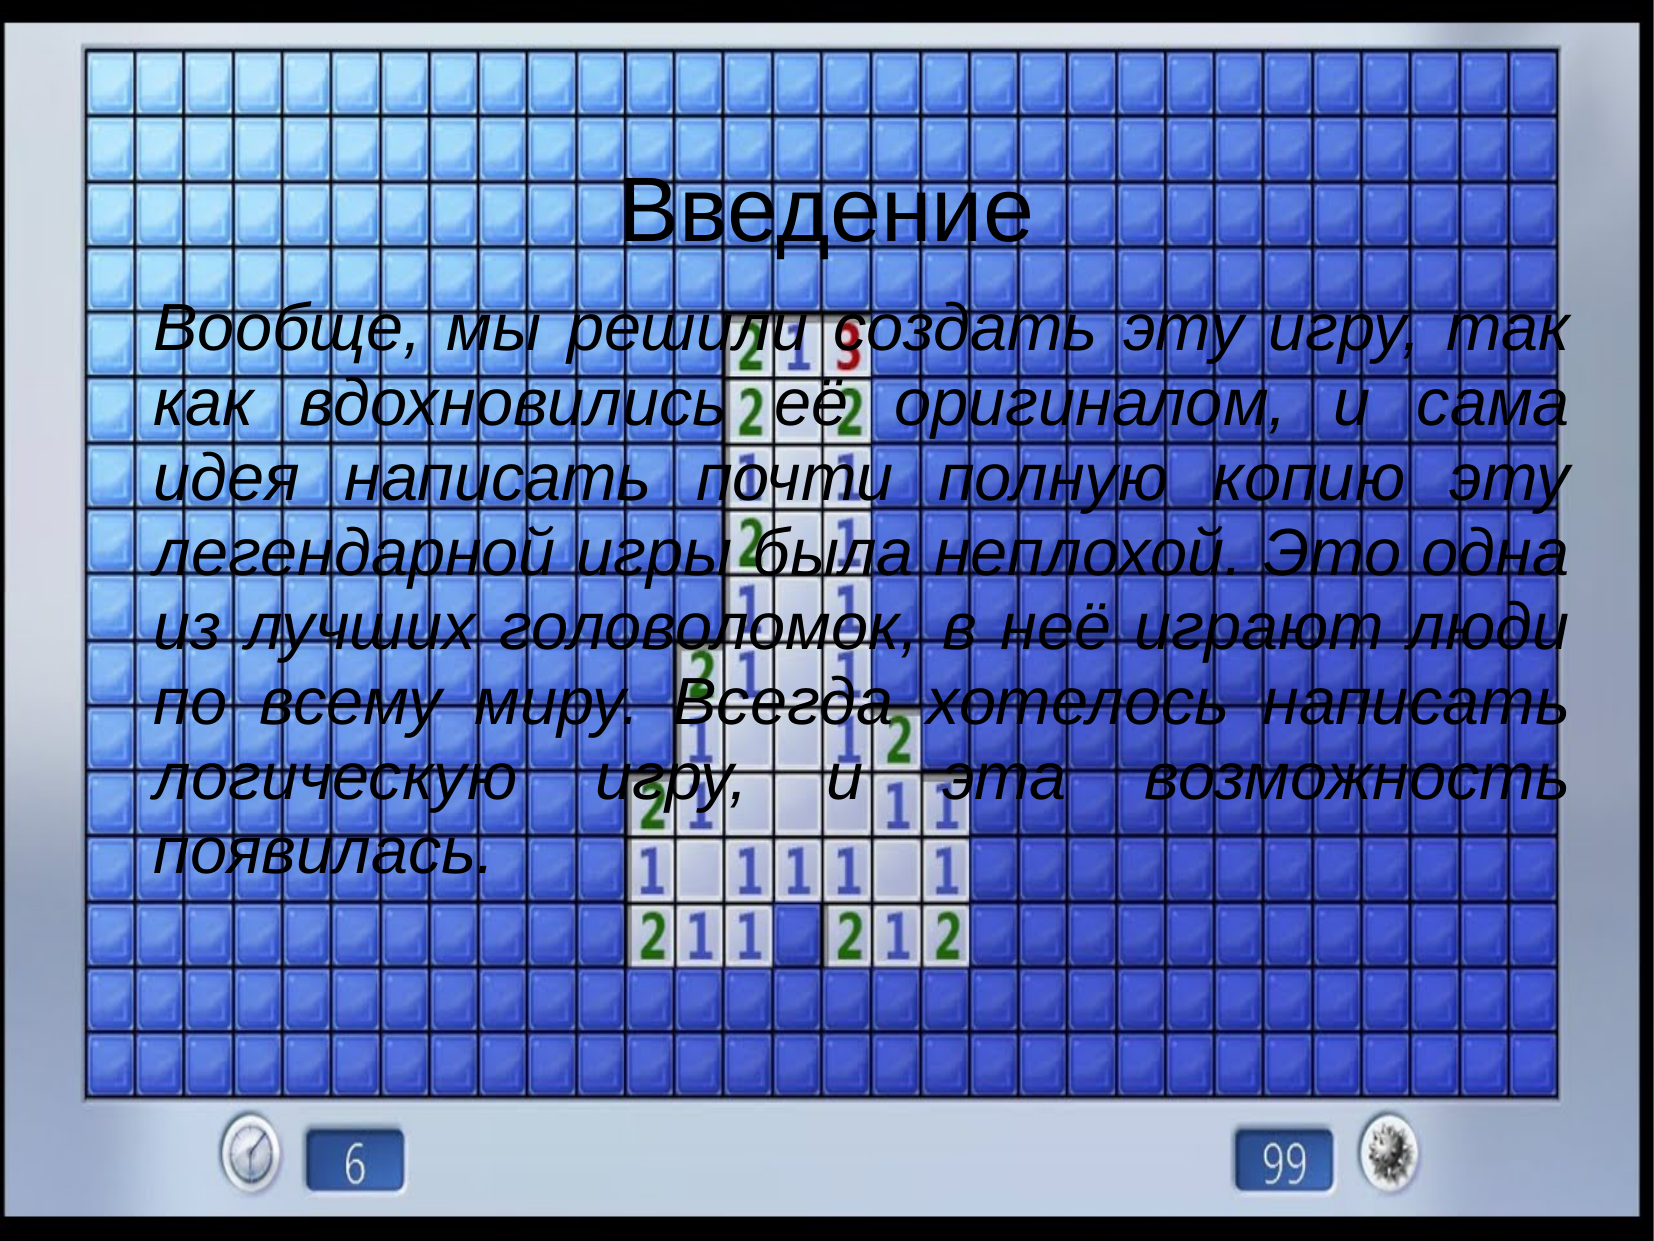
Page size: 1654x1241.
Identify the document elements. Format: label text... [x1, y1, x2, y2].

title Введение [82, 106, 1571, 290]
picture [0, 0, 1654, 1241]
list Вообще, мы решили создать эту игру, так как вдохновились её оригиналом, и сама идея написать почти полную копию эту легендарной игры была неплохой. Это одна из лучших головоломок, в неё играют люди по всему миру. Всегда хотелось написать логическую игру, и эта возможность появилась. [82, 290, 1571, 1109]
